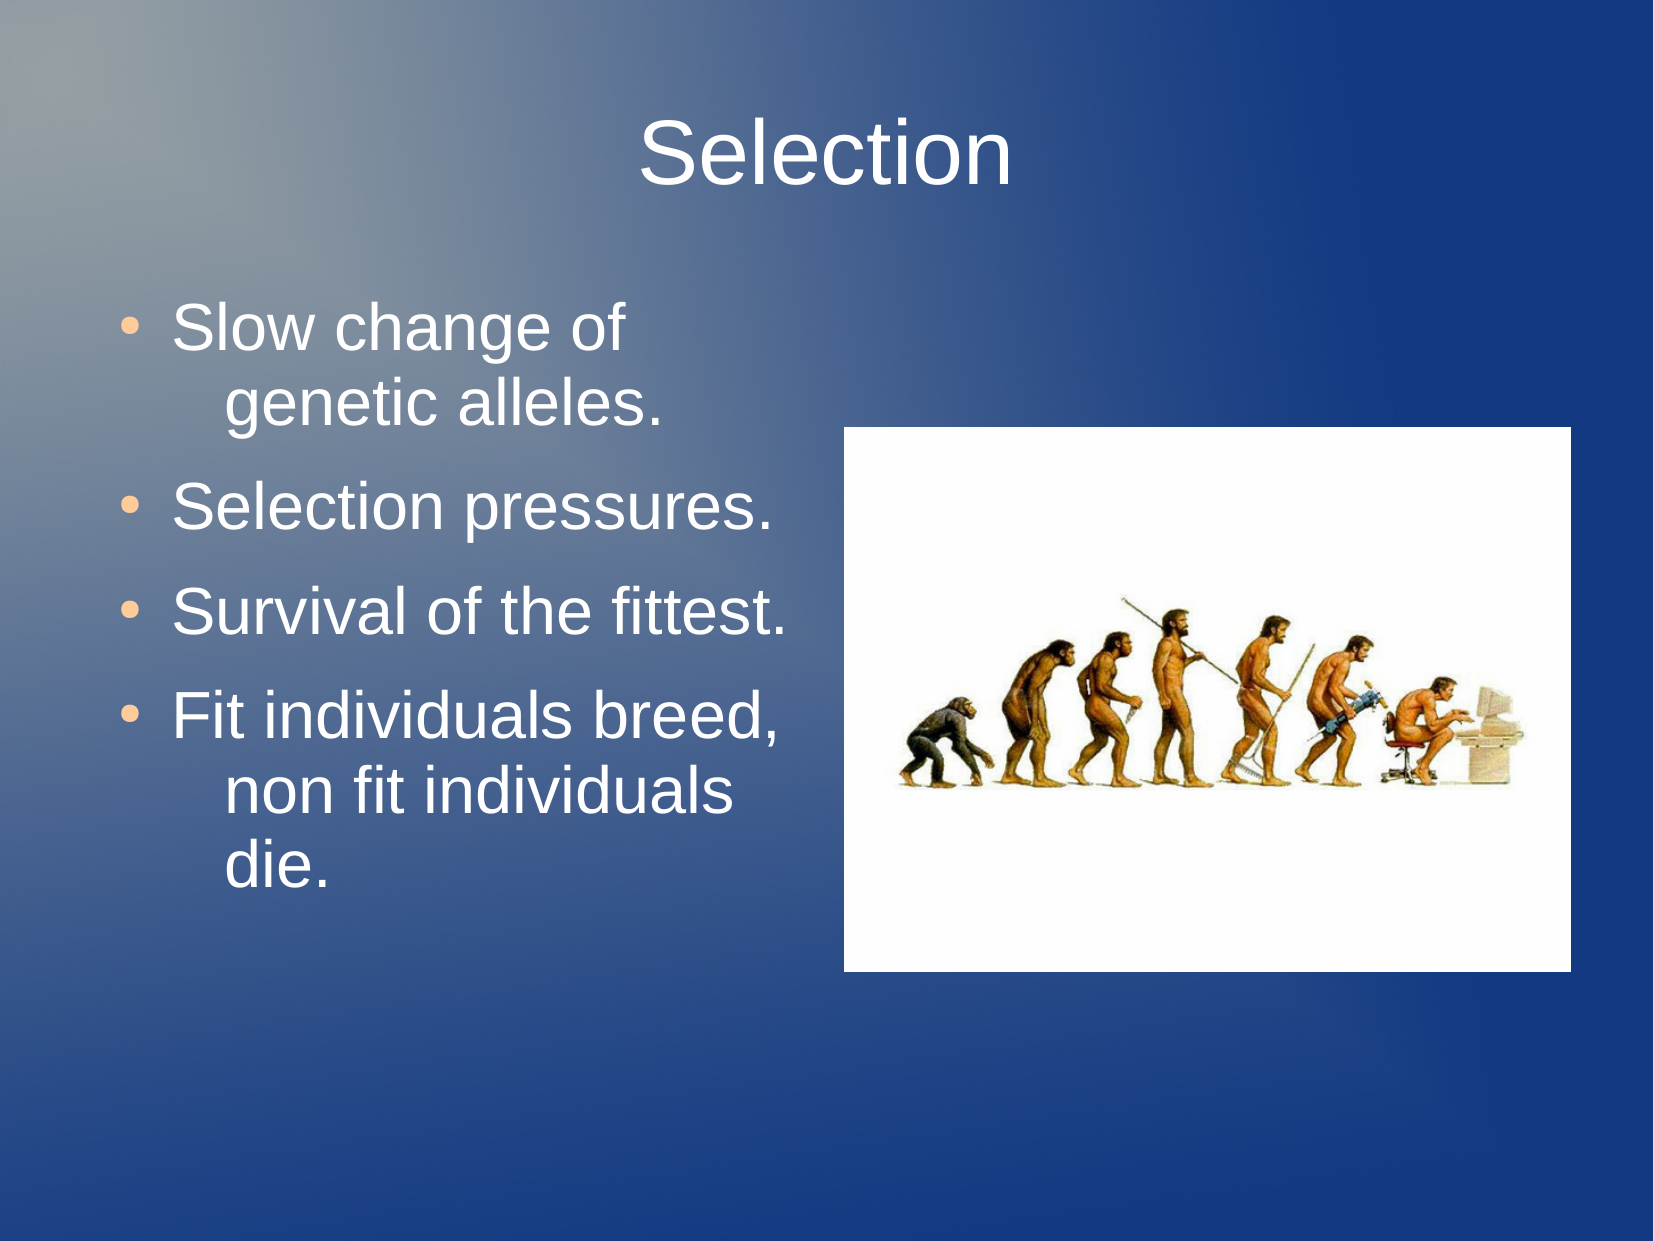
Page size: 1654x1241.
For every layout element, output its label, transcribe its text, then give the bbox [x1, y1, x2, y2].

title Selection [82, 49, 1571, 257]
picture [0, 0, 1654, 1241]
list Slow change of genetic alleles. Selection pressures. Survival of the fittest. Fit individuals breed, non fit individuals die. [82, 290, 809, 1109]
